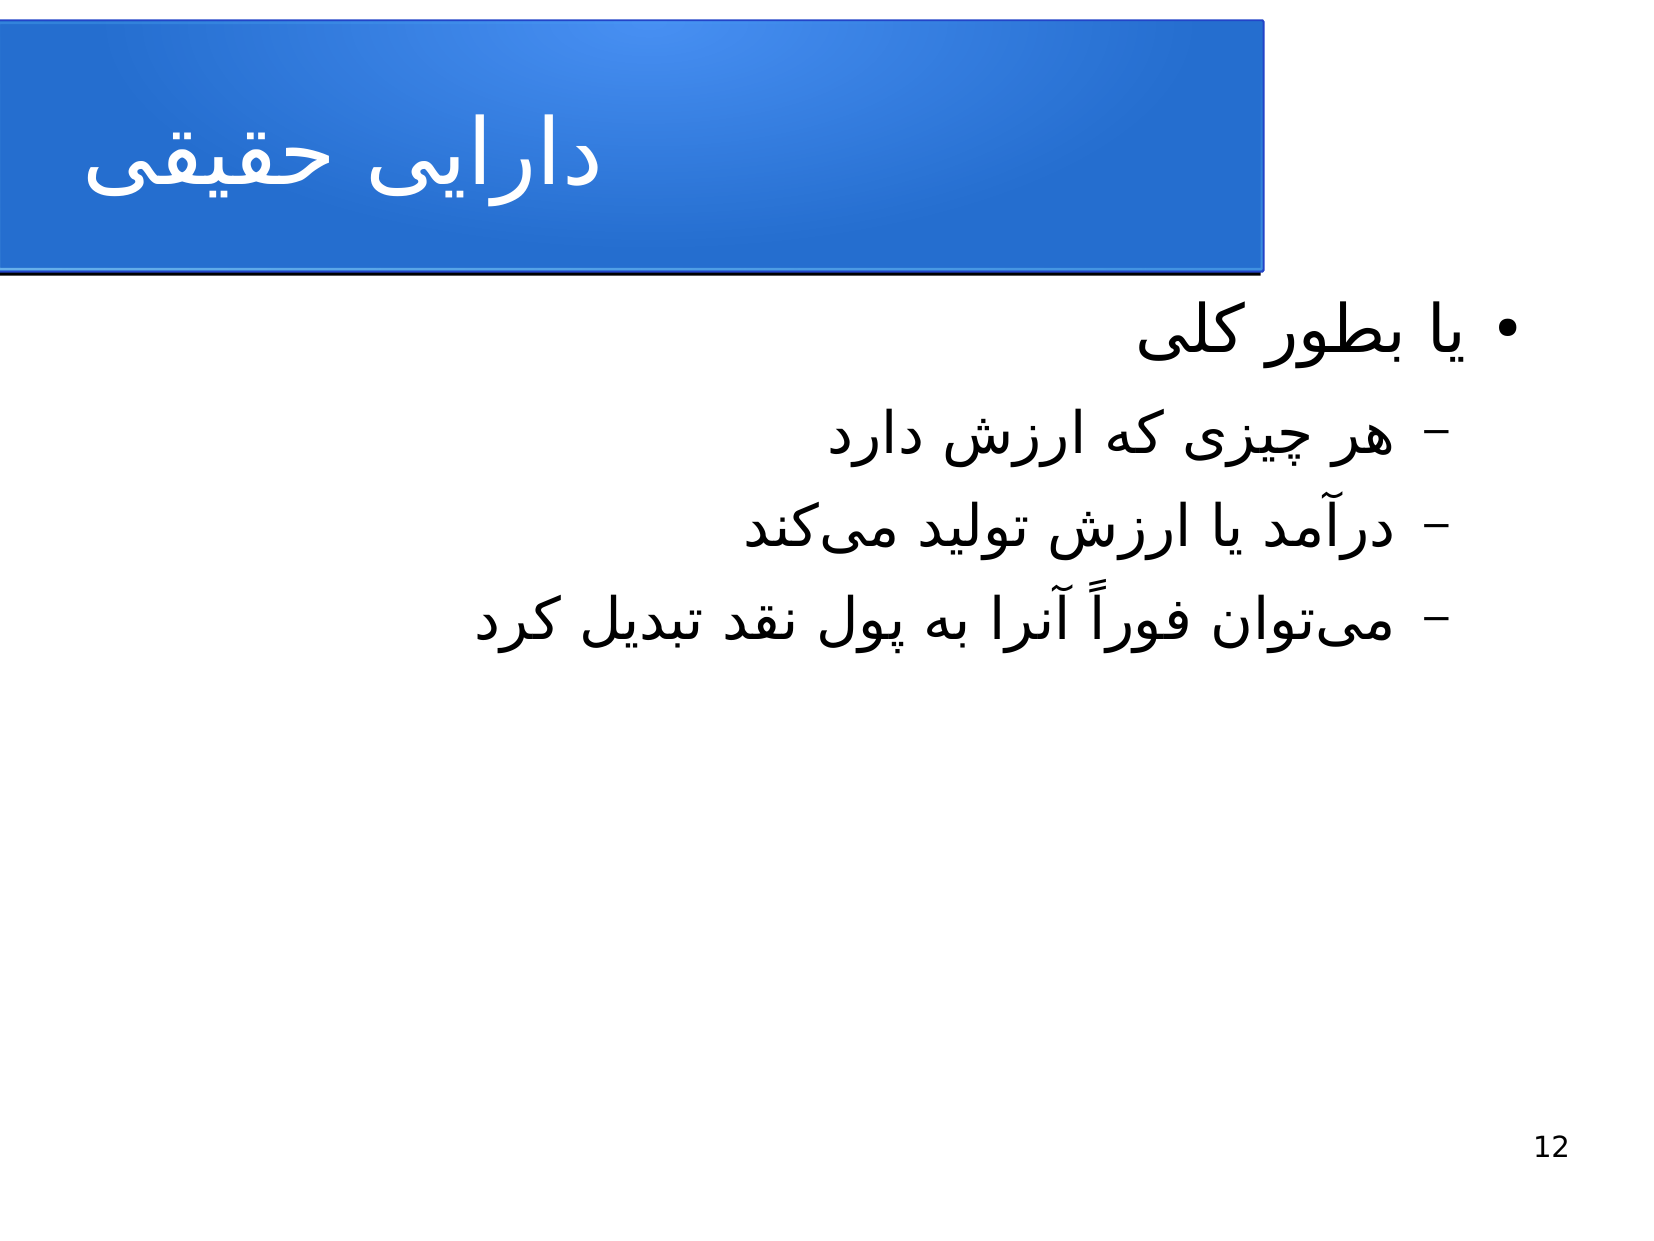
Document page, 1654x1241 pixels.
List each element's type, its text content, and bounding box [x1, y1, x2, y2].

list یا بطور کلی هر چیزی که ارزش دارد در‌آمد یا ارزش تولید می‌کند می‌توان فوراً آنرا به پول نقد تبدیل کرد [82, 290, 1538, 1010]
title دارایی حقیقی [82, 49, 1250, 257]
